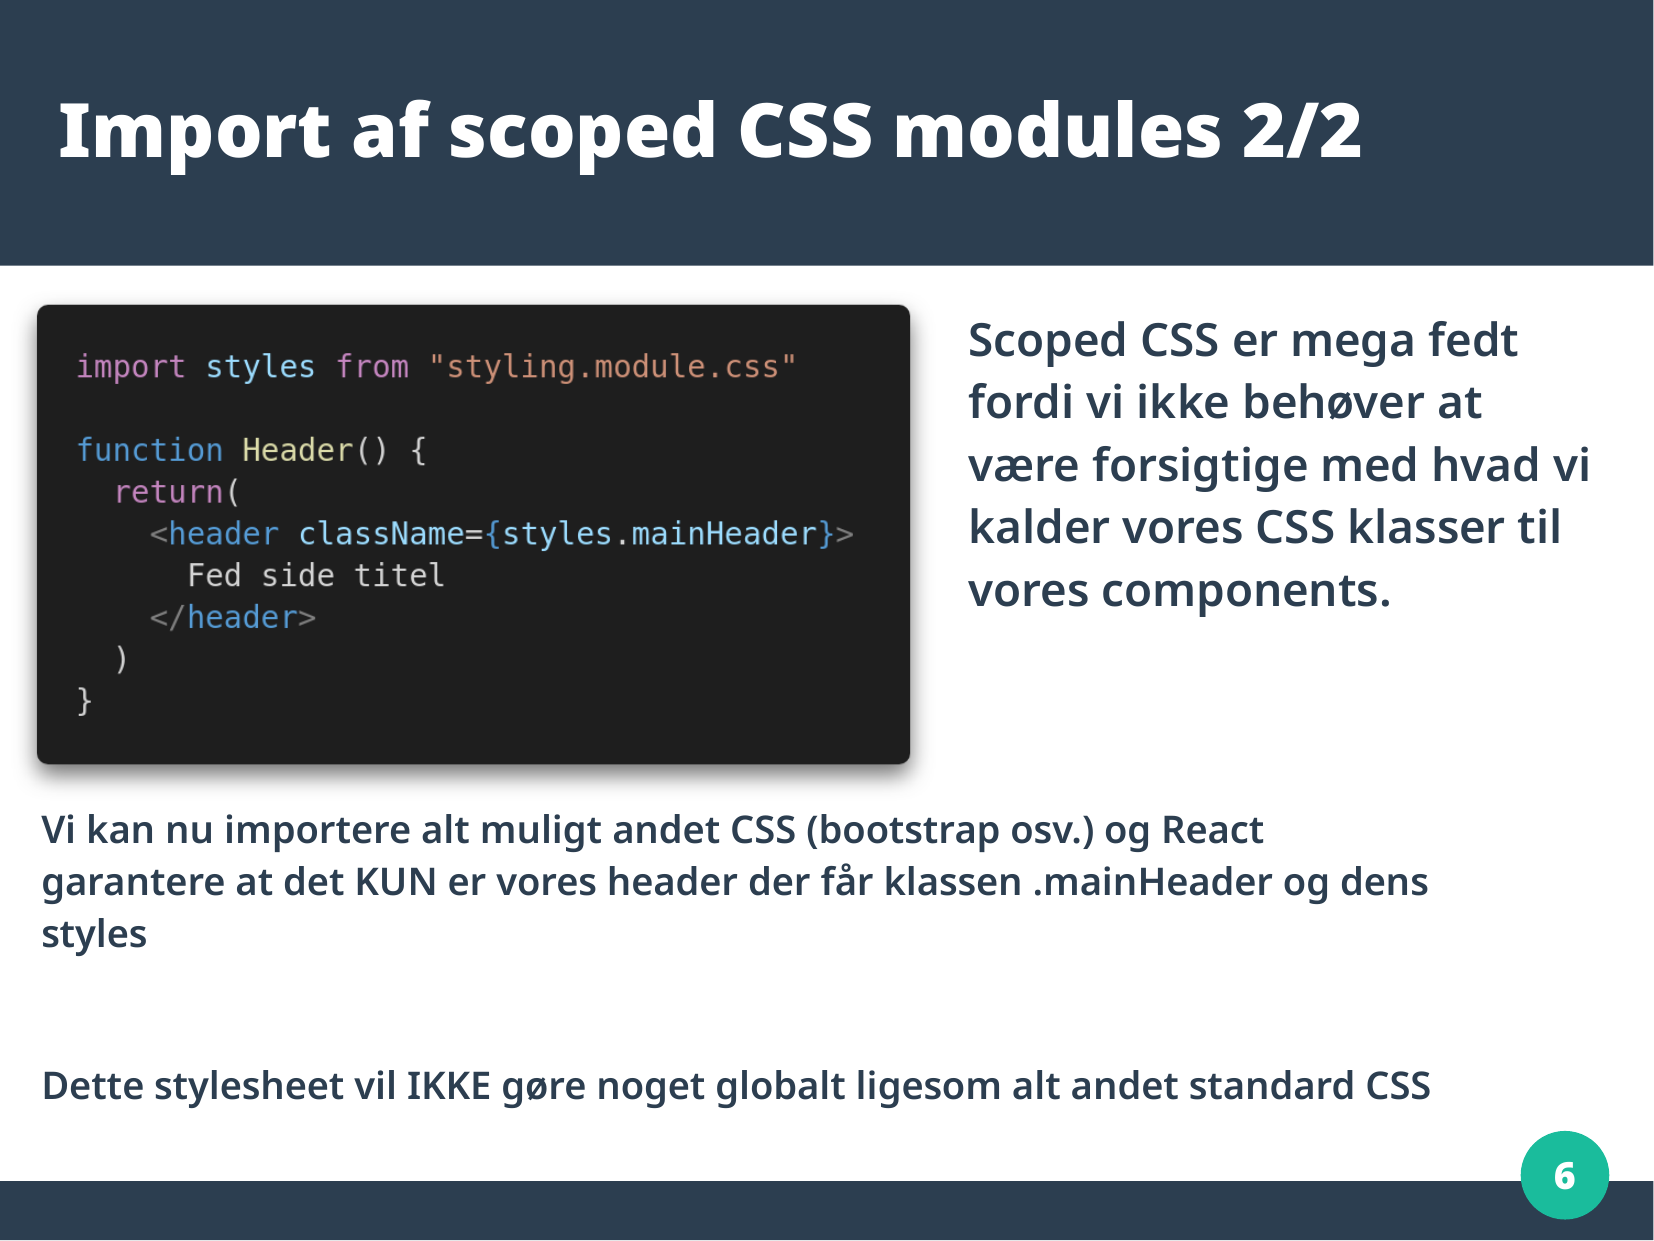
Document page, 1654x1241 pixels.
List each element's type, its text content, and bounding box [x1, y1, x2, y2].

title Import af scoped CSS modules 2/2 [59, 49, 1595, 207]
list Vi kan nu importere alt muligt andet CSS (bootstrap osv.) og React garantere at det KUN er vores header der får klassen .mainHeader og dens styles Dette stylesheet vil IKKE gøre noget globalt ligesom alt andet standard CSS [41, 803, 1441, 1158]
list Scoped CSS er mega fedt fordi vi ikke behøver at være forsigtige med hvad vi kalder vores CSS klasser til vores components. [968, 307, 1595, 691]
picture [0, 271, 945, 813]
